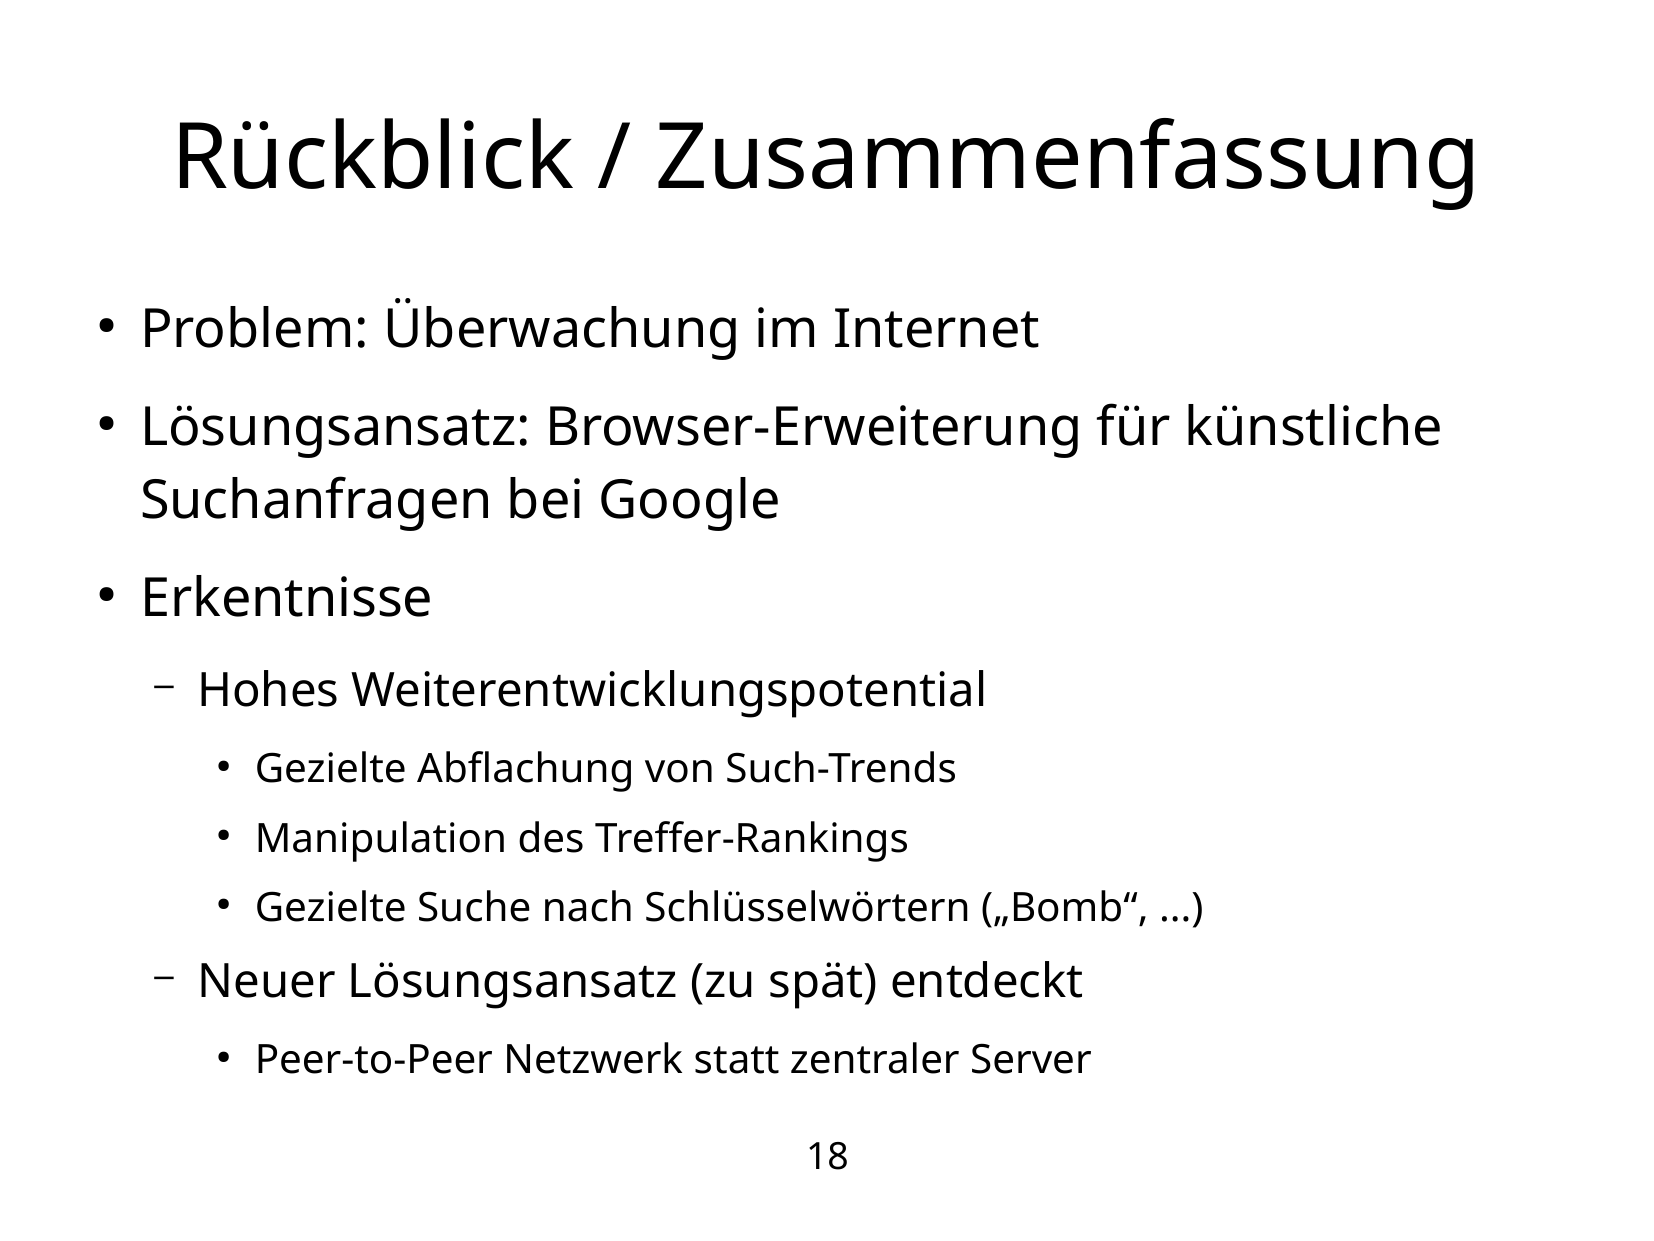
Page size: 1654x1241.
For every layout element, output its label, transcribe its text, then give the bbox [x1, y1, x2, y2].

list Problem: Überwachung im Internet Lösungsansatz: Browser-Erweiterung für künstliche Suchanfragen bei Google Erkentnisse Hohes Weiterentwicklungspotential Gezielte Abflachung von Such-Trends Manipulation des Treffer-Rankings Gezielte Suche nach Schlüsselwörtern („Bomb“, ...) Neuer Lösungsansatz (zu spät) entdeckt Peer-to-Peer Netzwerk statt zentraler Server [82, 290, 1571, 1096]
title Rückblick / Zusammenfassung [82, 49, 1571, 257]
